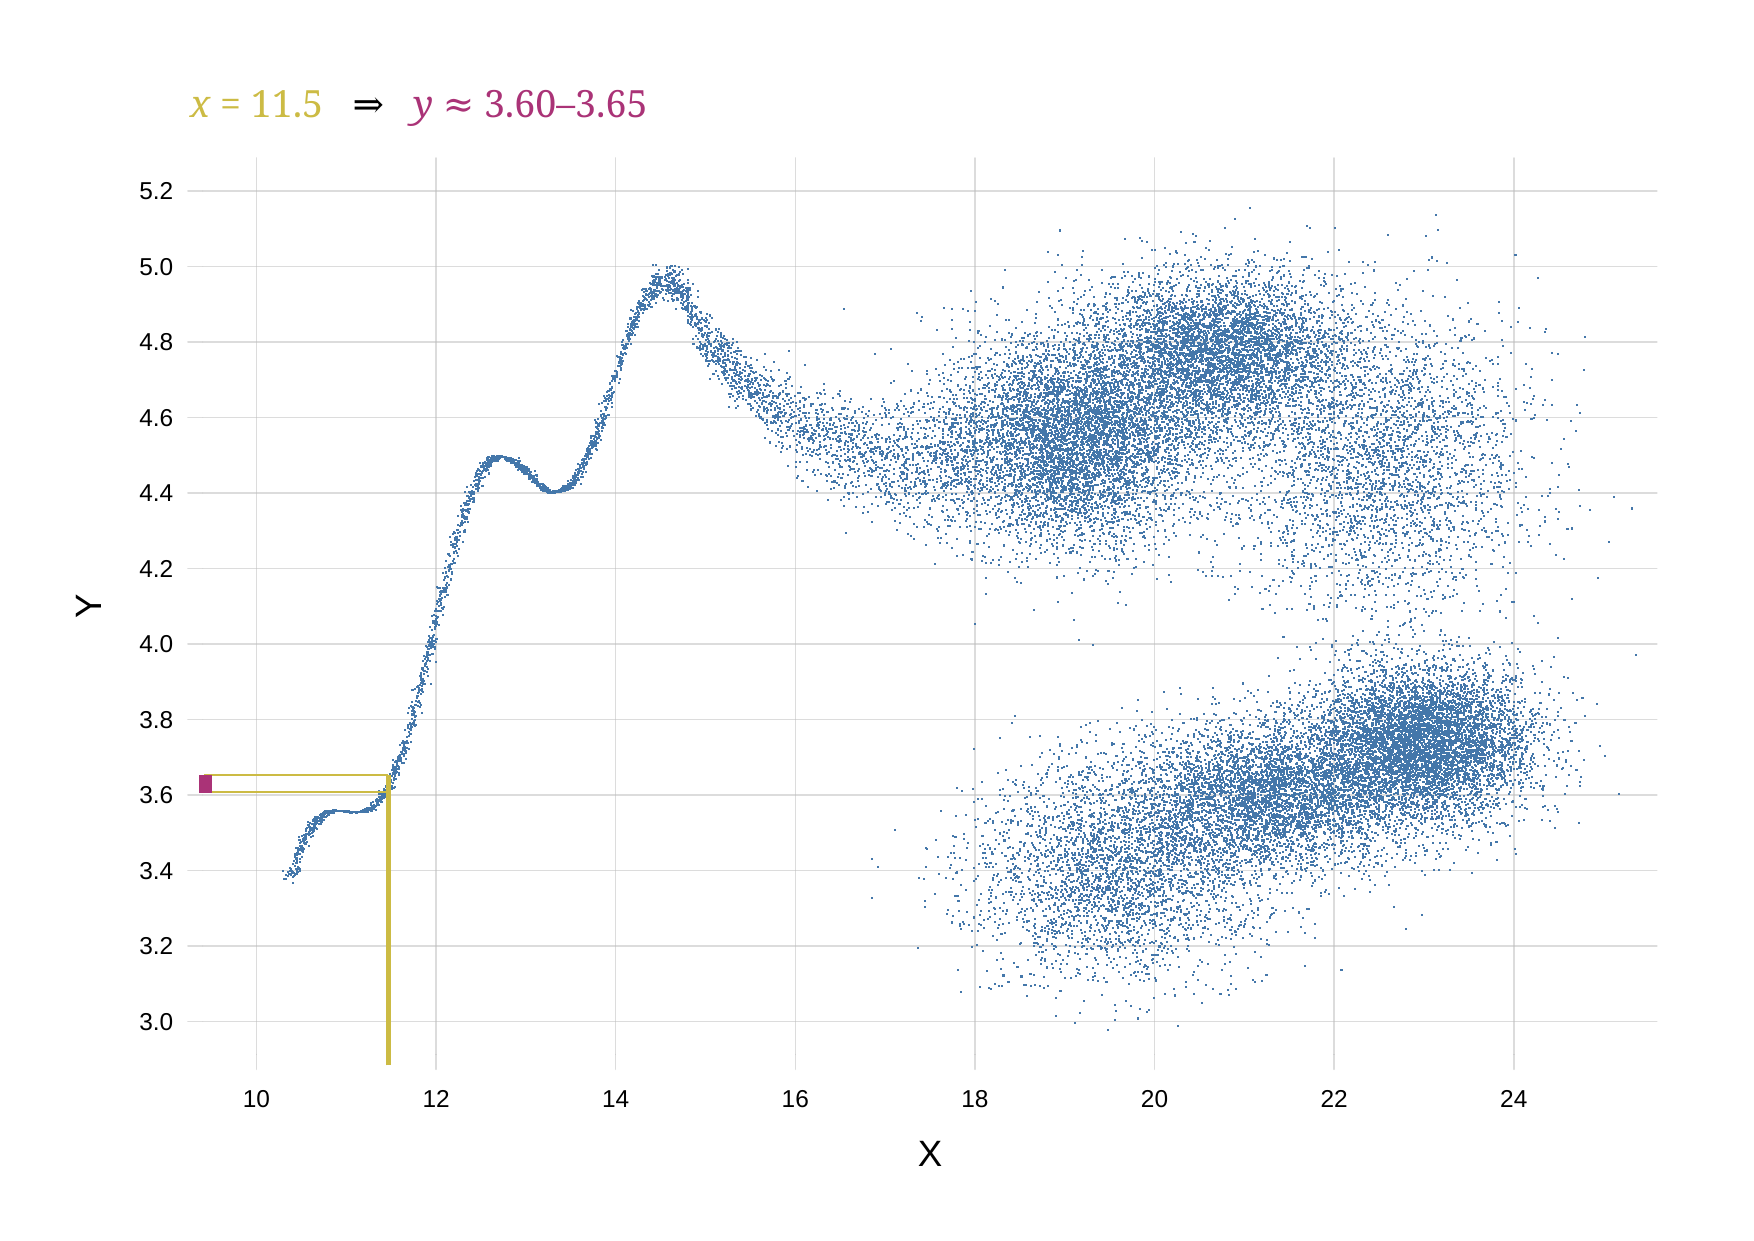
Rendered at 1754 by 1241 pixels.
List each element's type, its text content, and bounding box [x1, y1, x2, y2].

text_box x = 11.5 ⇒ y ≈ 3.60–3.65 [175, 70, 621, 140]
picture [38, 4, 1751, 1216]
